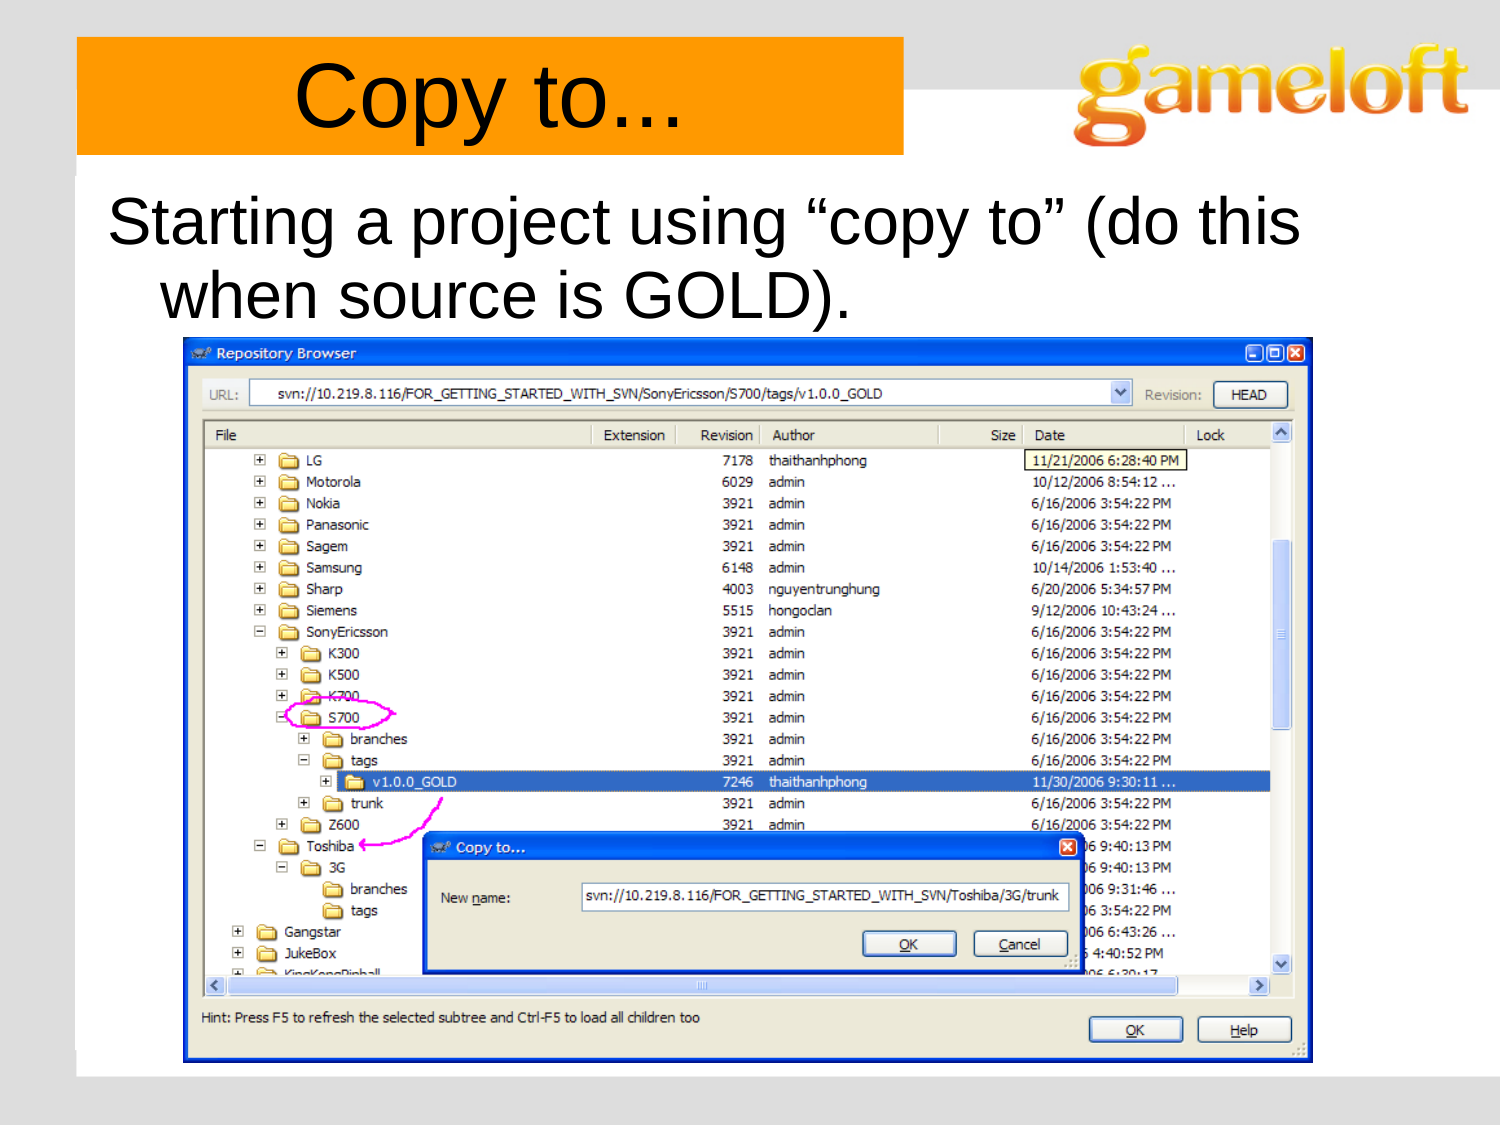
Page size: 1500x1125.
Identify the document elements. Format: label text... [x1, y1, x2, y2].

picture [0, 0, 1500, 1125]
title Copy to... [76, 36, 904, 155]
list Starting a project using “copy to” (do this when source is GOLD). [75, 175, 1471, 1051]
